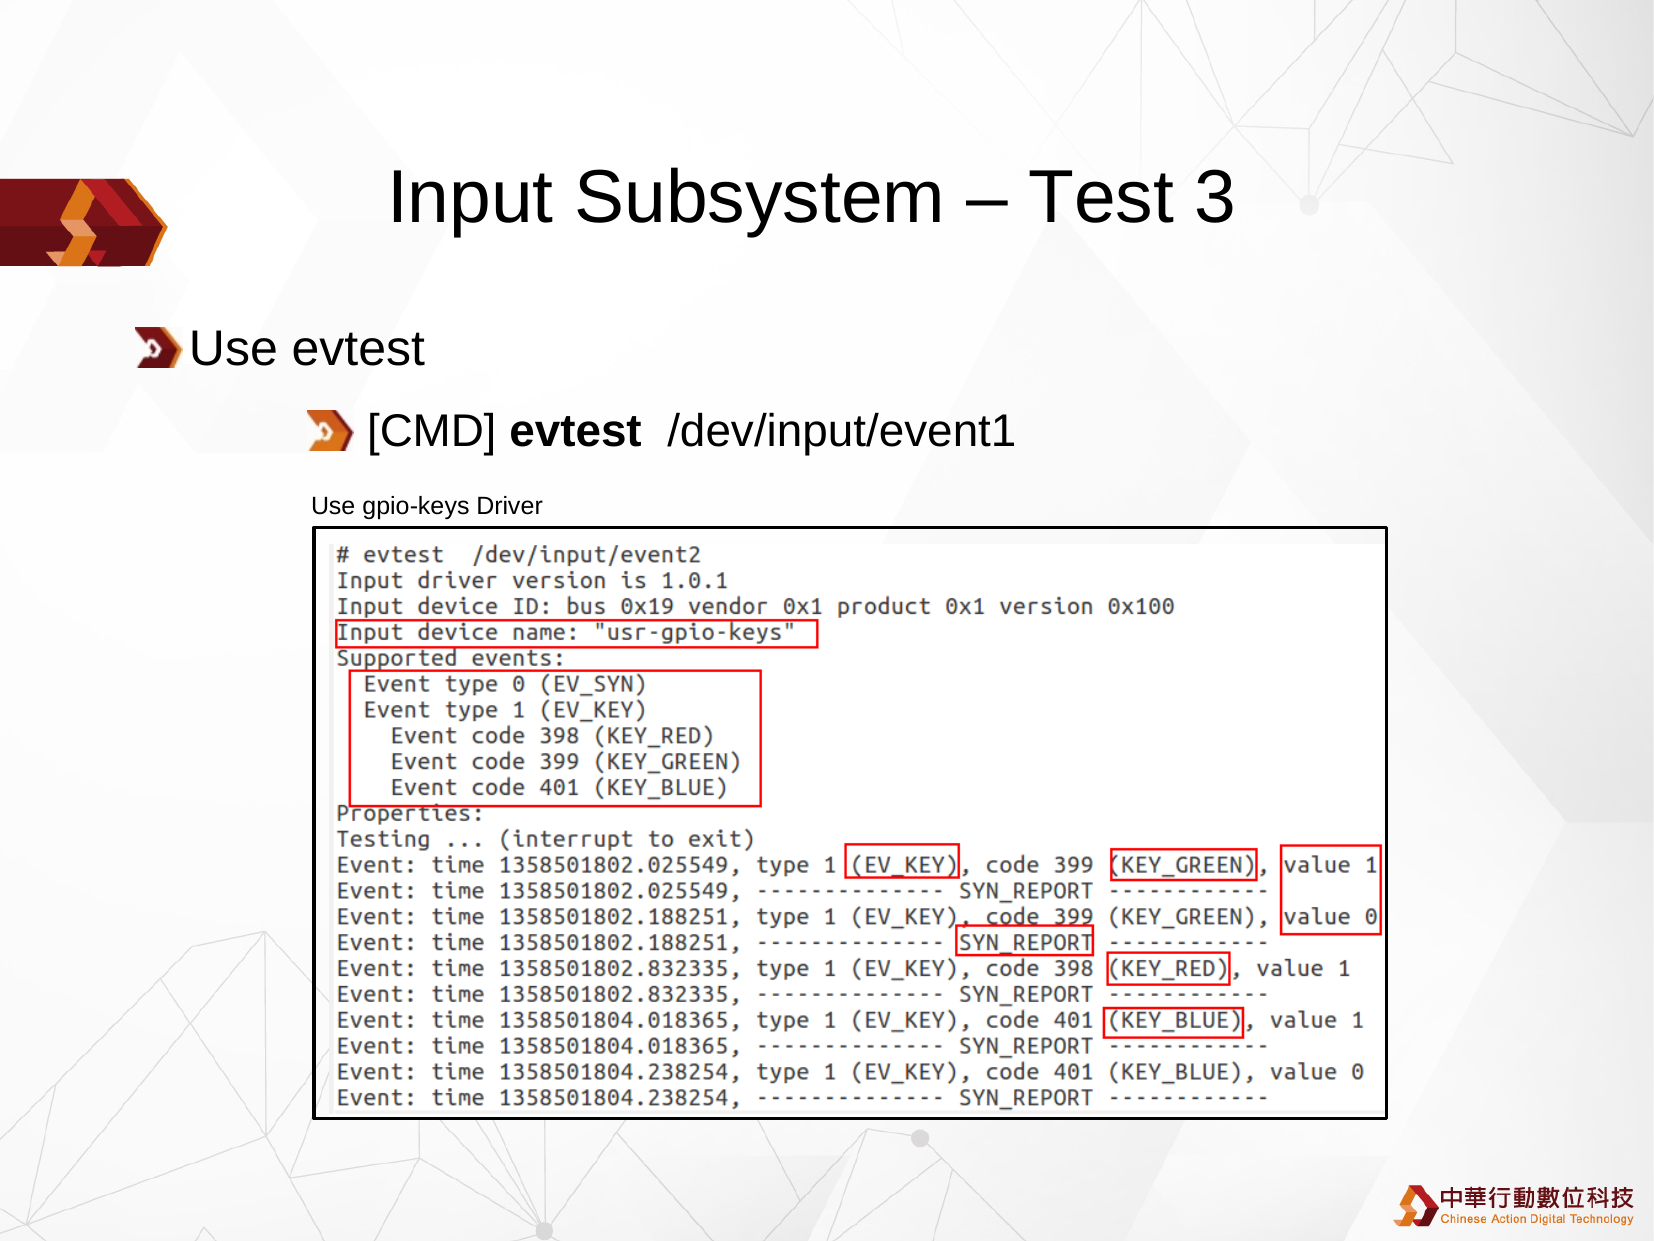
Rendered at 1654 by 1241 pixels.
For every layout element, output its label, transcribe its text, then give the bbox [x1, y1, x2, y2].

list Use evtest [CMD] evtest /dev/input/event1 [118, 319, 1571, 526]
text_box Use gpio-keys Driver [296, 484, 568, 528]
picture [0, 0, 1654, 1241]
title Input Subsystem – Test 3 [118, 112, 1506, 281]
